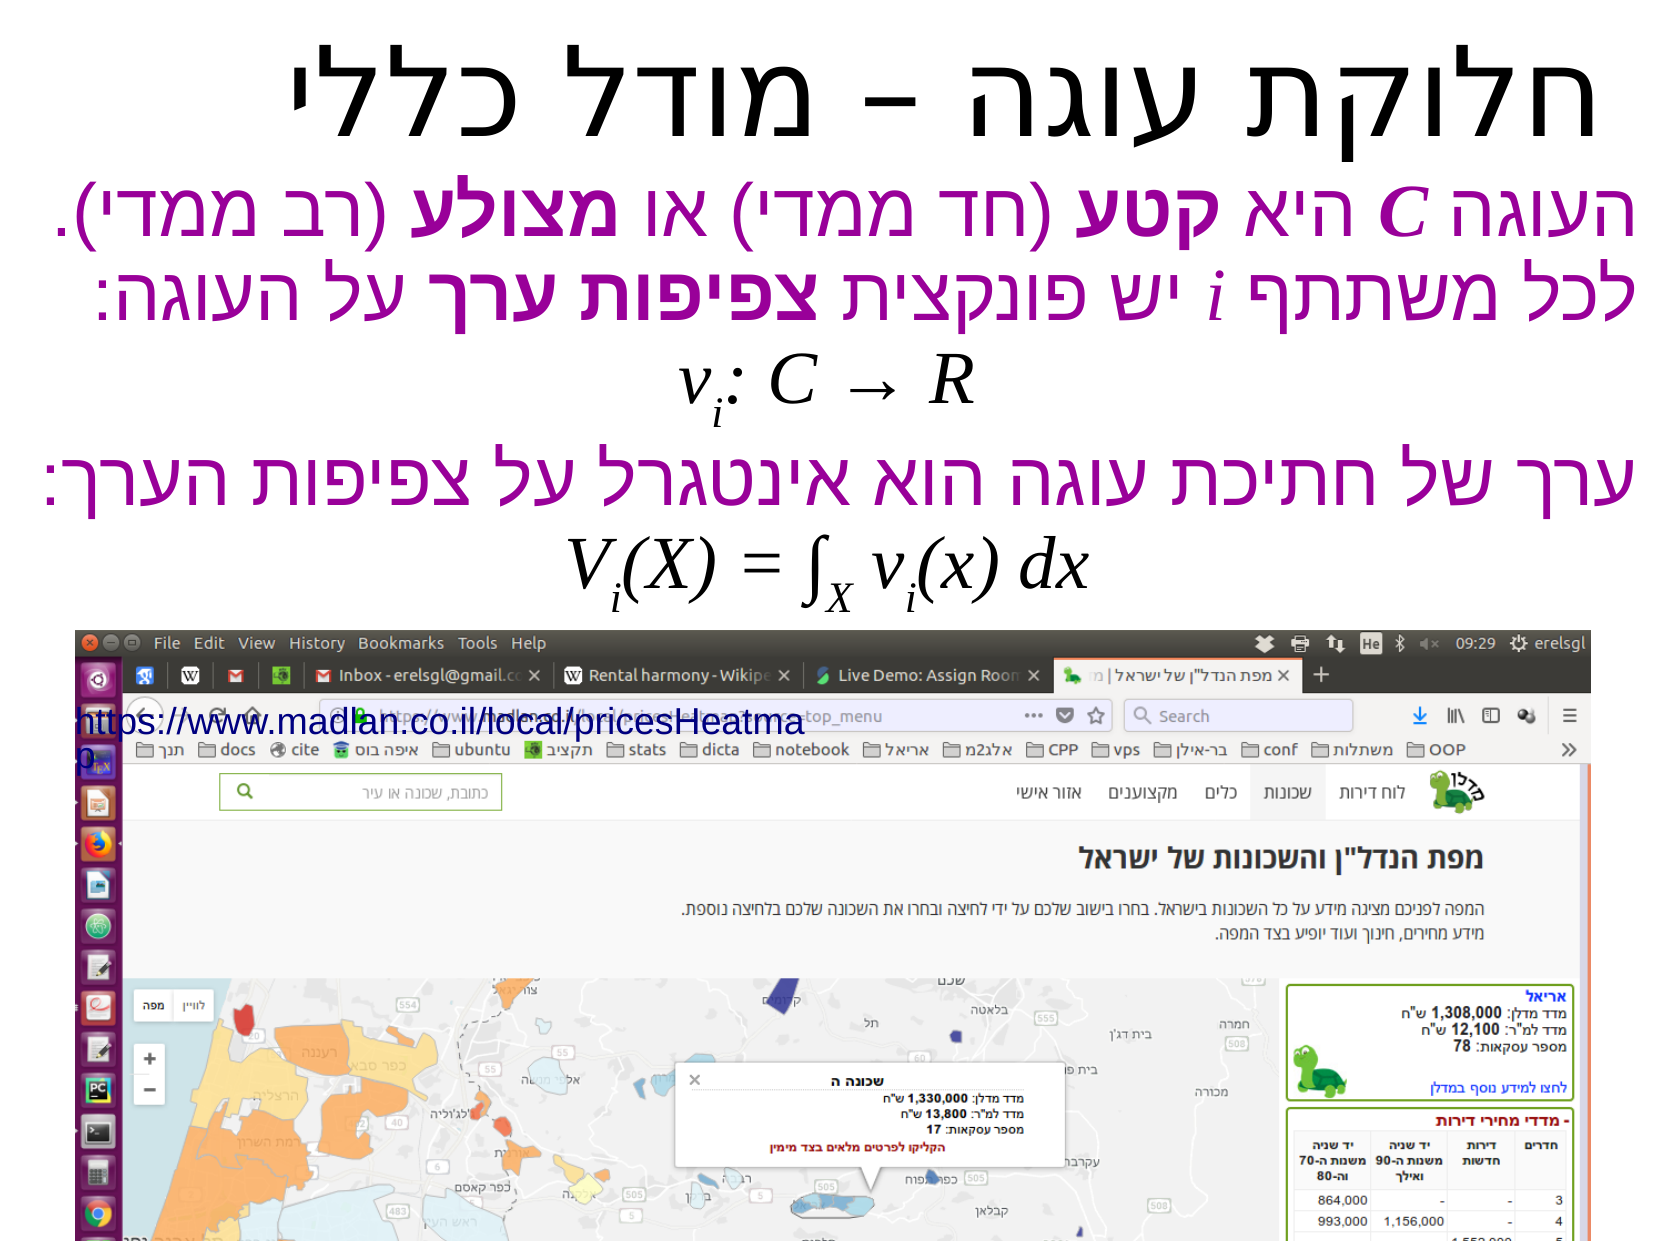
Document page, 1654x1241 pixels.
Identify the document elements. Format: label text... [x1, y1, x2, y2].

text_box https://www.madlan.co.il/local/pricesHeatmap [60, 716, 841, 751]
text_box העוגה C היא קטע (חד ממדי) או מצולע (רב ממדי). לכל משתתף i יש פונקצית צפיפות ערך על העוגה: vi: C → R ערך של חתיכת עוגה הוא אינטגרל על צפיפות הערך: Vi(X) = ∫X vi(x) dx [0, 160, 1654, 716]
picture [80, 751, 90, 766]
picture [75, 716, 1591, 1241]
title חלוקת עוגה – מודל כללי [30, 6, 1654, 160]
